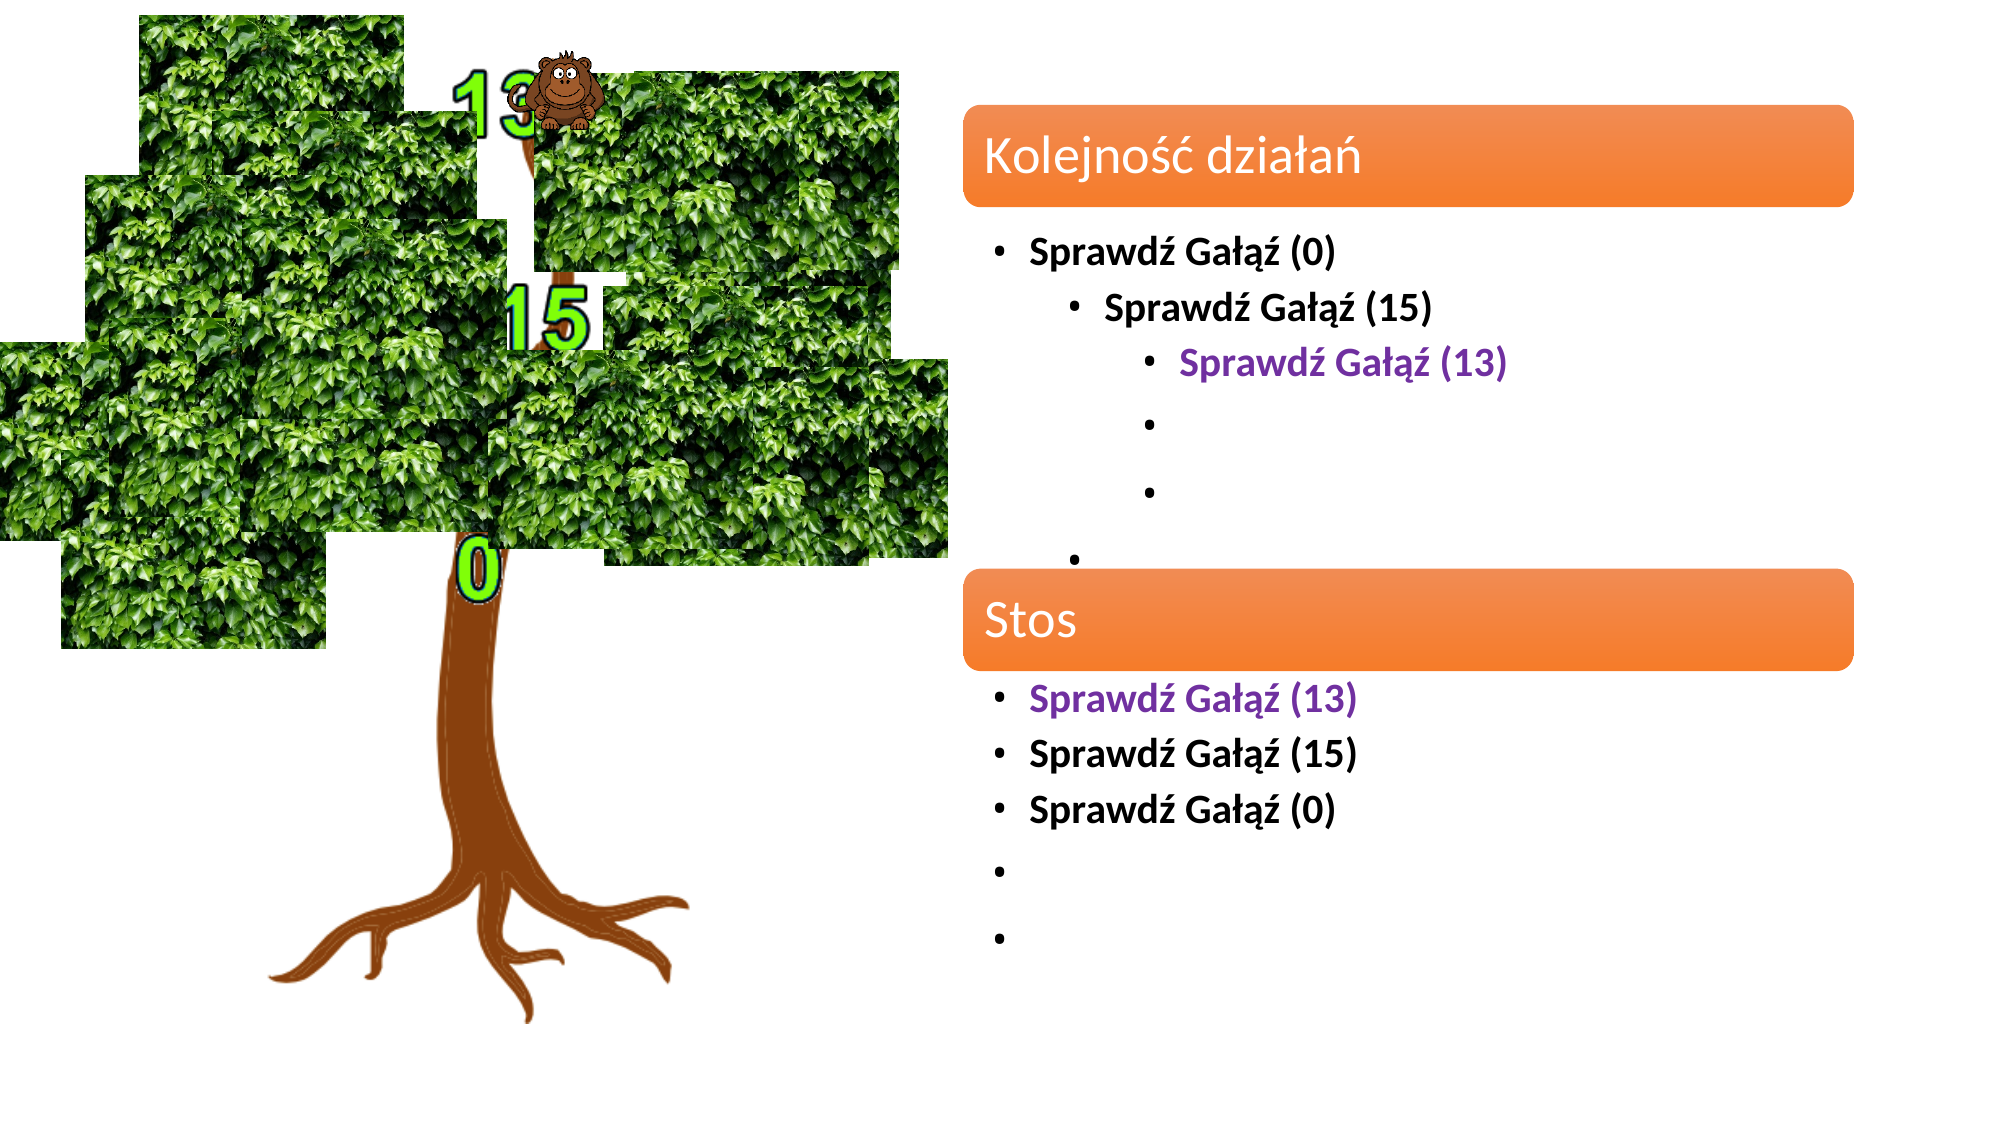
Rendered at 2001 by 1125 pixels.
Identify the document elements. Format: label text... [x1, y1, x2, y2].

picture [0, 15, 948, 1024]
text_box Sprawdź Gałąź (0) Sprawdź Gałąź (15) Sprawdź Gałąź (13) [963, 224, 1854, 569]
text_box Sprawdź Gałąź (13) Sprawdź Gałąź (15) Sprawdź Gałąź (0) [963, 671, 1854, 954]
text_box Kolejność działań [963, 104, 1854, 208]
text_box Stos [963, 568, 1854, 671]
